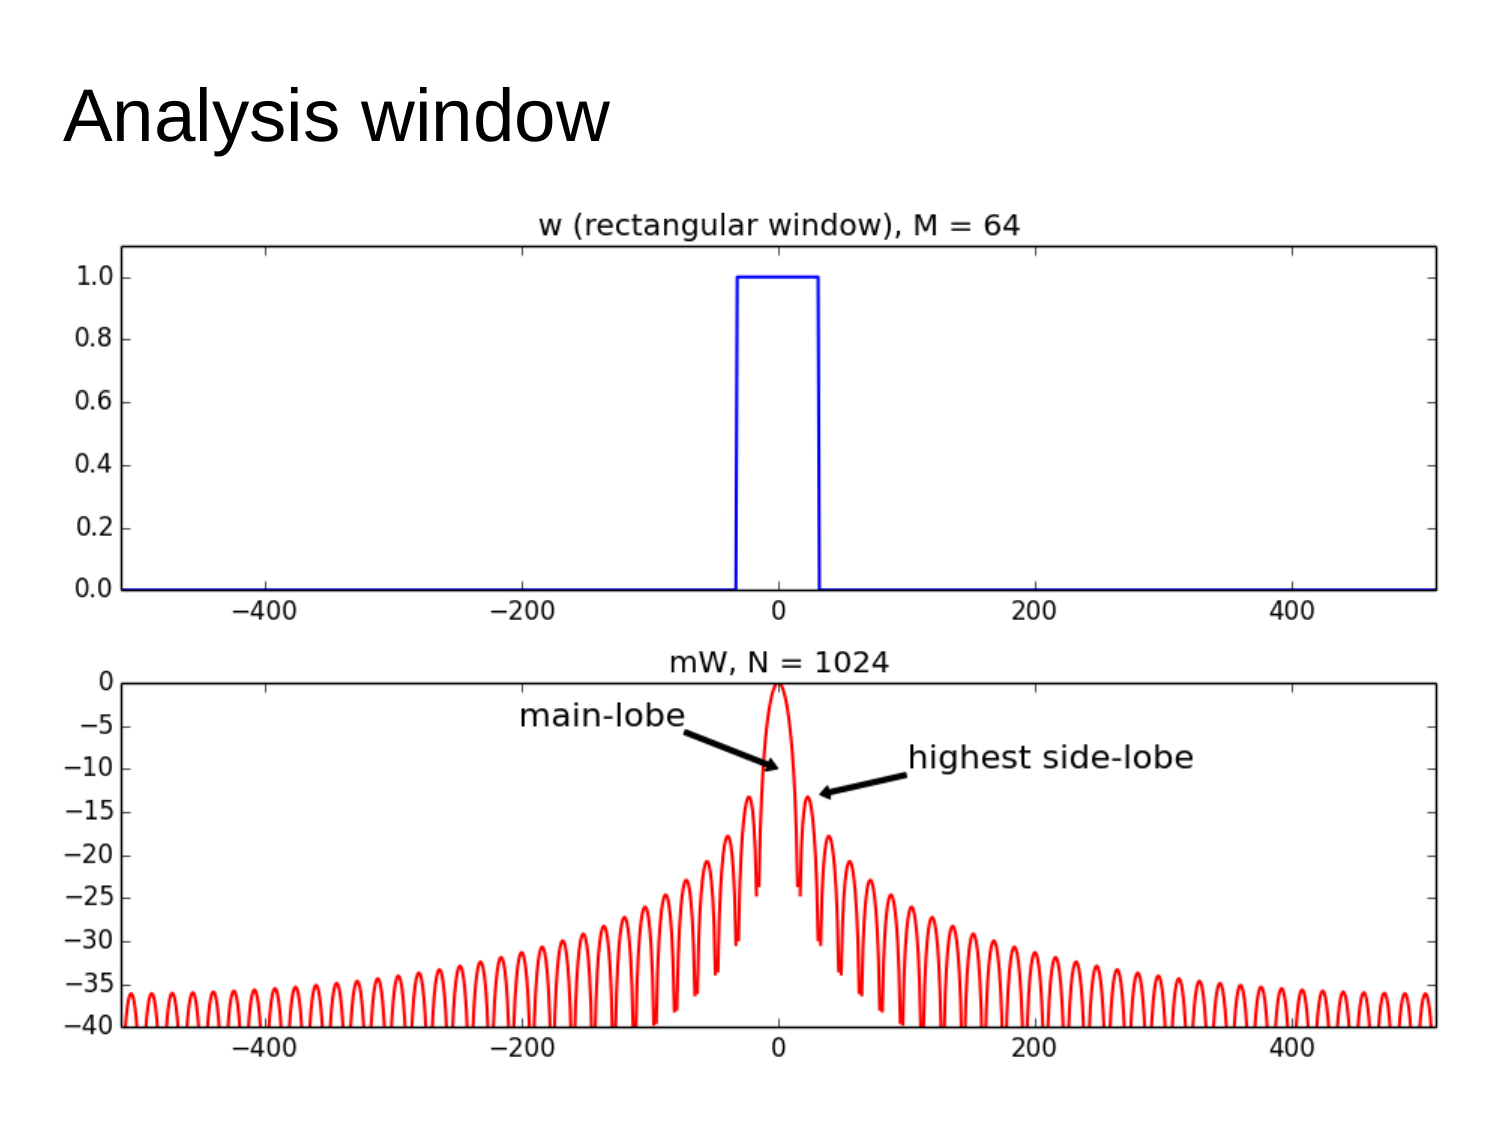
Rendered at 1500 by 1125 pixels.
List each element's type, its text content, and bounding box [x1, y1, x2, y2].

title Analysis window [63, 33, 1414, 186]
picture [37, 186, 1463, 1087]
